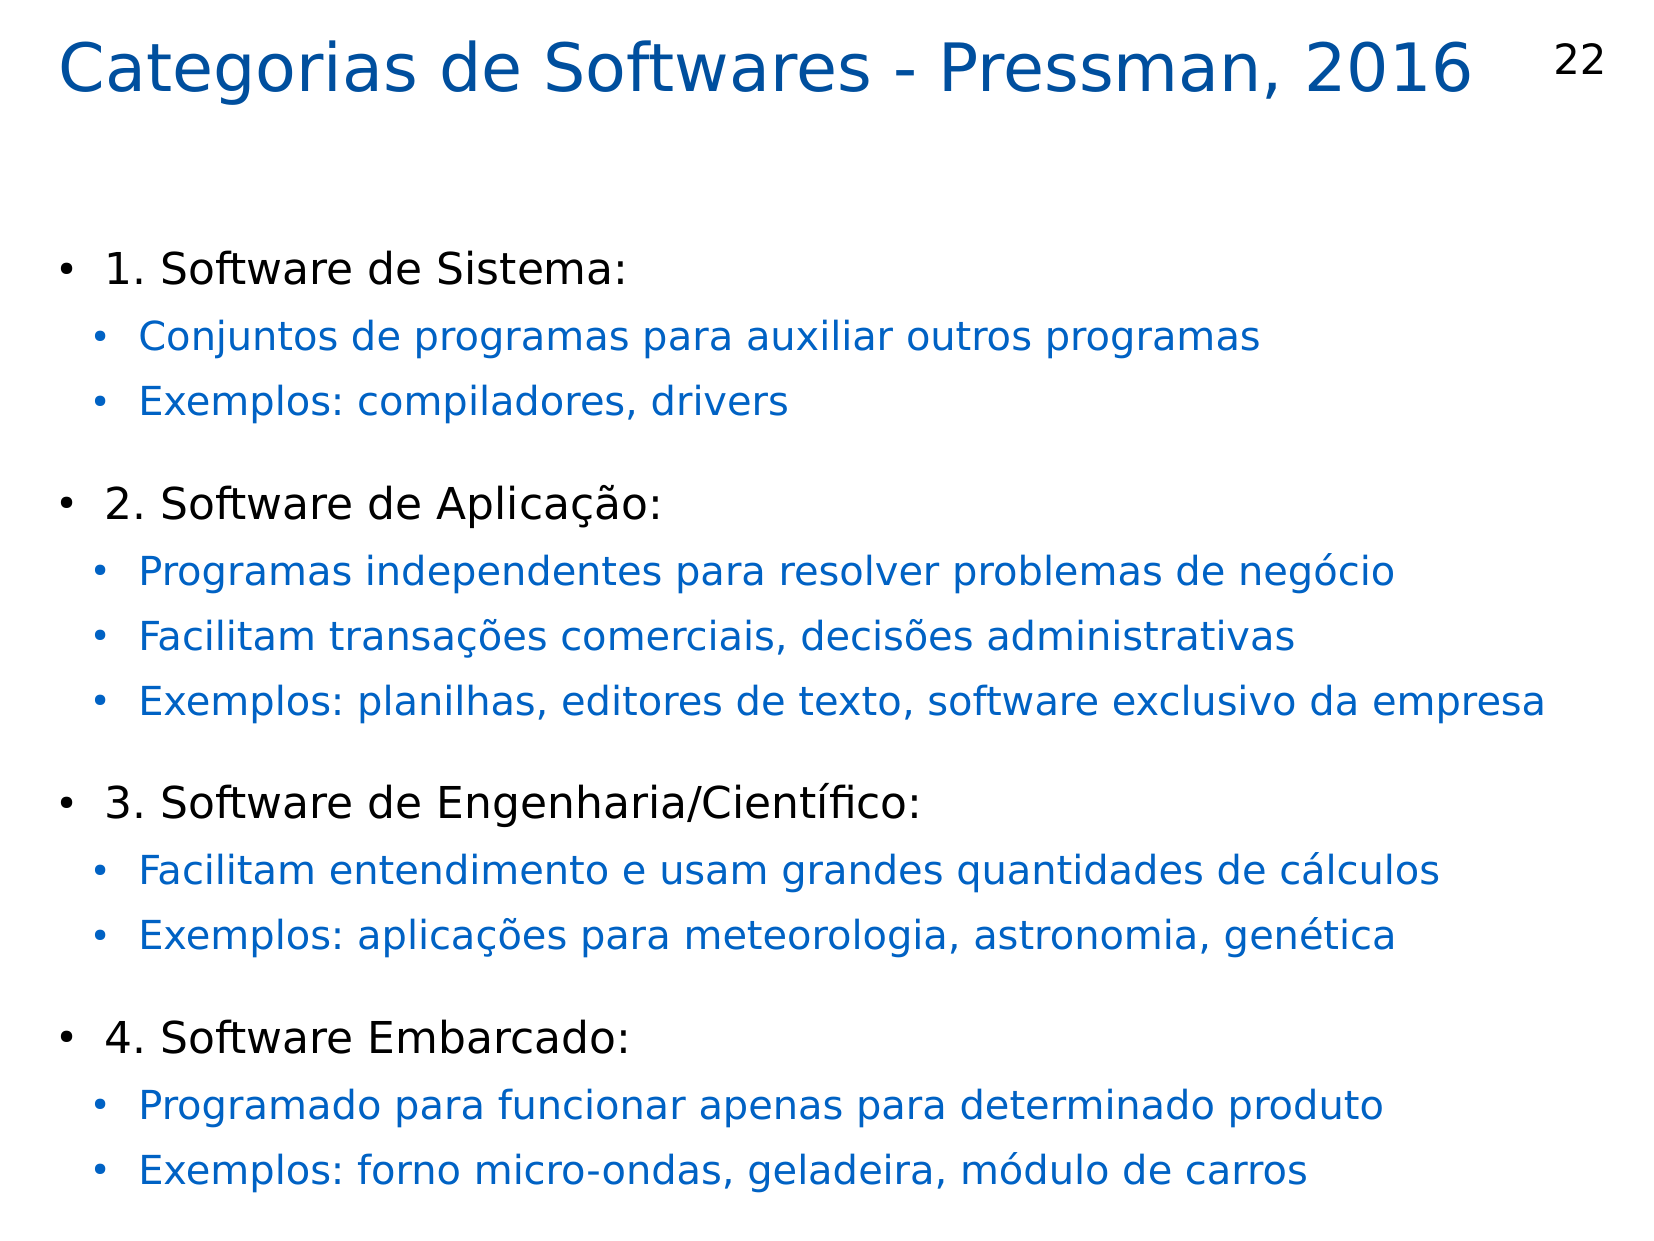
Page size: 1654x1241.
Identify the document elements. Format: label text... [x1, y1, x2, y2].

list 1. Software de Sistema: Conjuntos de programas para auxiliar outros programas Exemplos: compiladores, drivers 2. Software de Aplicação: Programas independentes para resolver problemas de negócio Facilitam transações comerciais, decisões administrativas Exemplos: planilhas, editores de texto, software exclusivo da empresa 3. Software de Engenharia/Científico: Facilitam entendimento e usam grandes quantidades de cálculos Exemplos: aplicações para meteorologia, astronomia, genética 4. Software Embarcado: Programado para funcionar apenas para determinado produto Exemplos: forno micro-ondas, geladeira, módulo de carros [59, 236, 1595, 1211]
title Categorias de Softwares - Pressman, 2016 [59, 29, 1506, 148]
